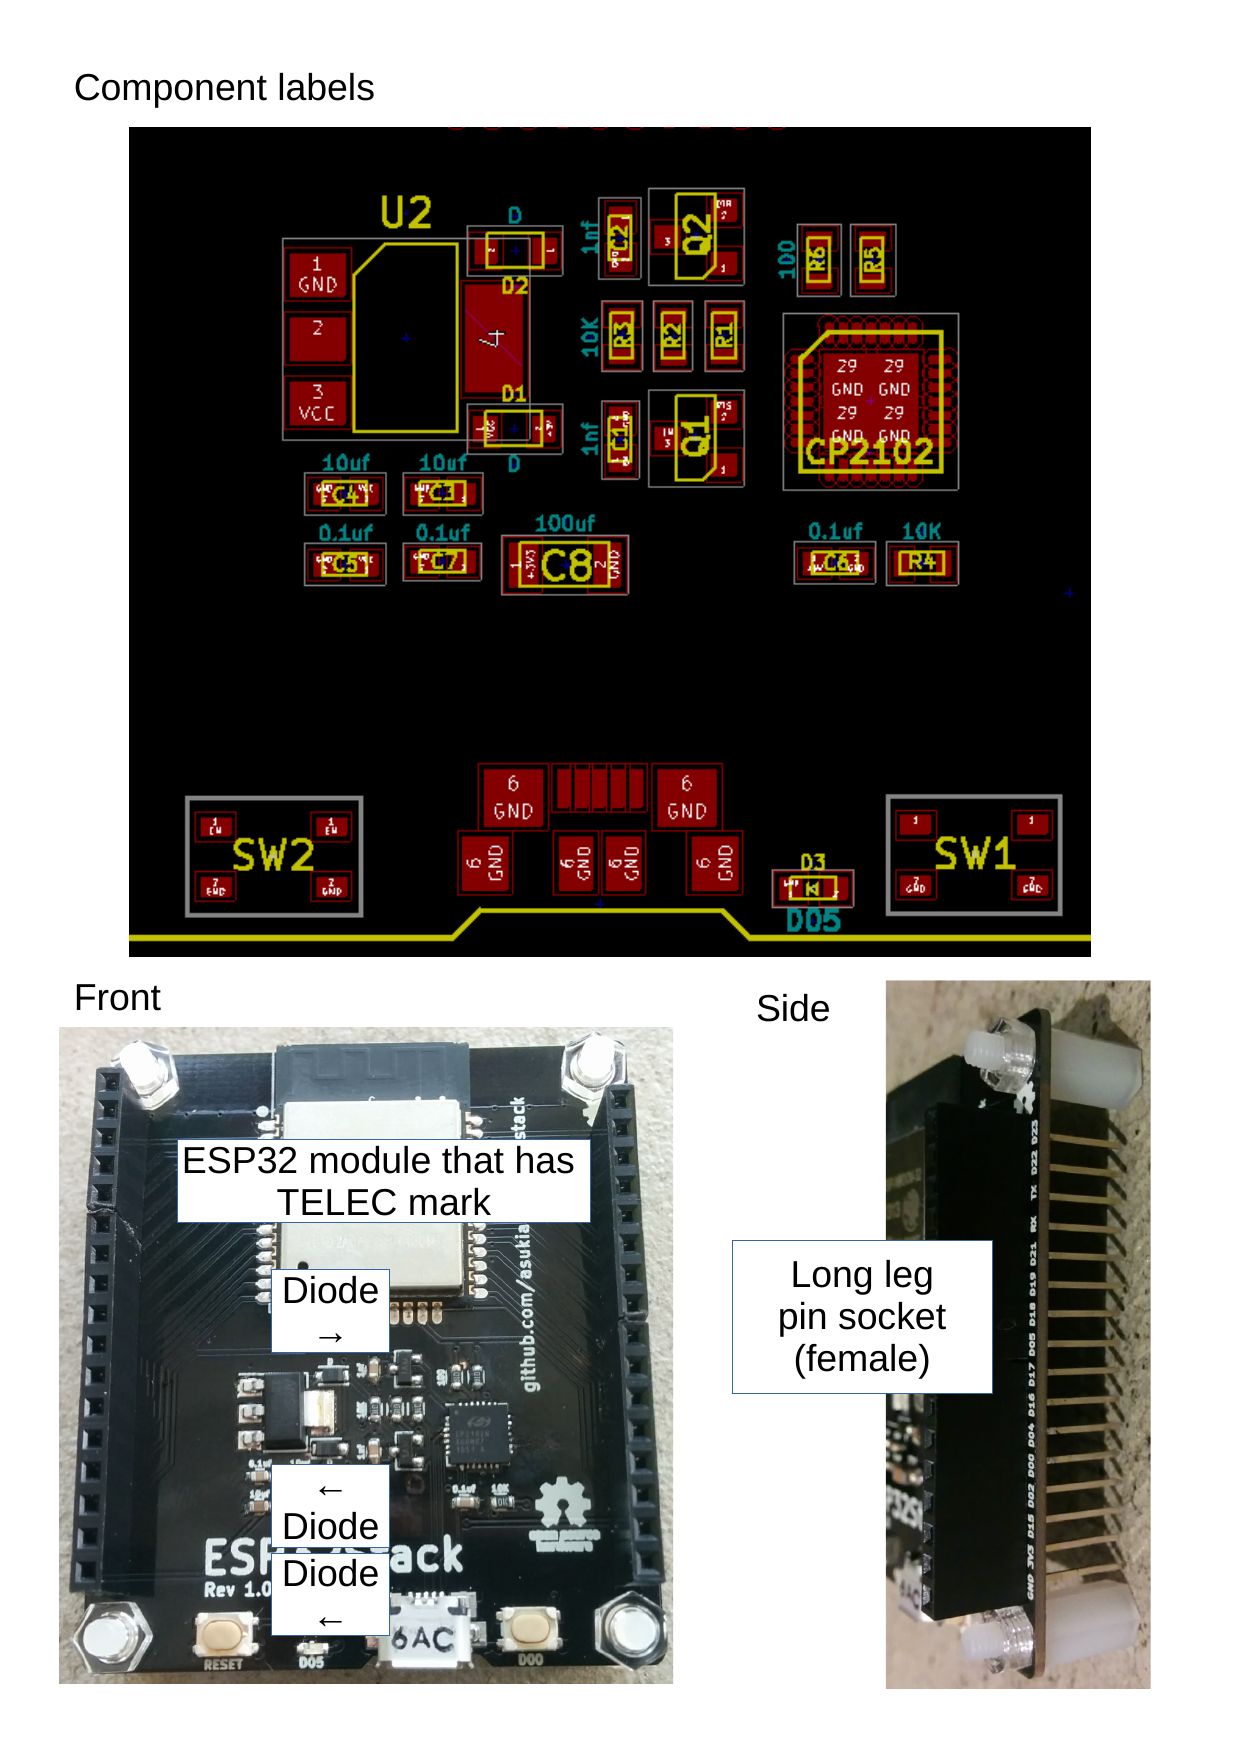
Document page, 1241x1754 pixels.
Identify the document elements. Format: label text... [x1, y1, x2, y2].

picture [59, 1027, 674, 1684]
picture [129, 127, 1091, 957]
text_box ESP32 module that has TELEC mark [177, 1139, 591, 1223]
text_box ← Diode [271, 1464, 390, 1548]
text_box Diode → [271, 1269, 390, 1353]
picture [885, 980, 1151, 1689]
text_box Side [741, 980, 934, 1038]
text_box Component labels [59, 59, 390, 116]
text_box Long leg pin socket (female) [732, 1240, 993, 1394]
text_box Diode ← [271, 1553, 390, 1636]
text_box Front [59, 968, 491, 1081]
